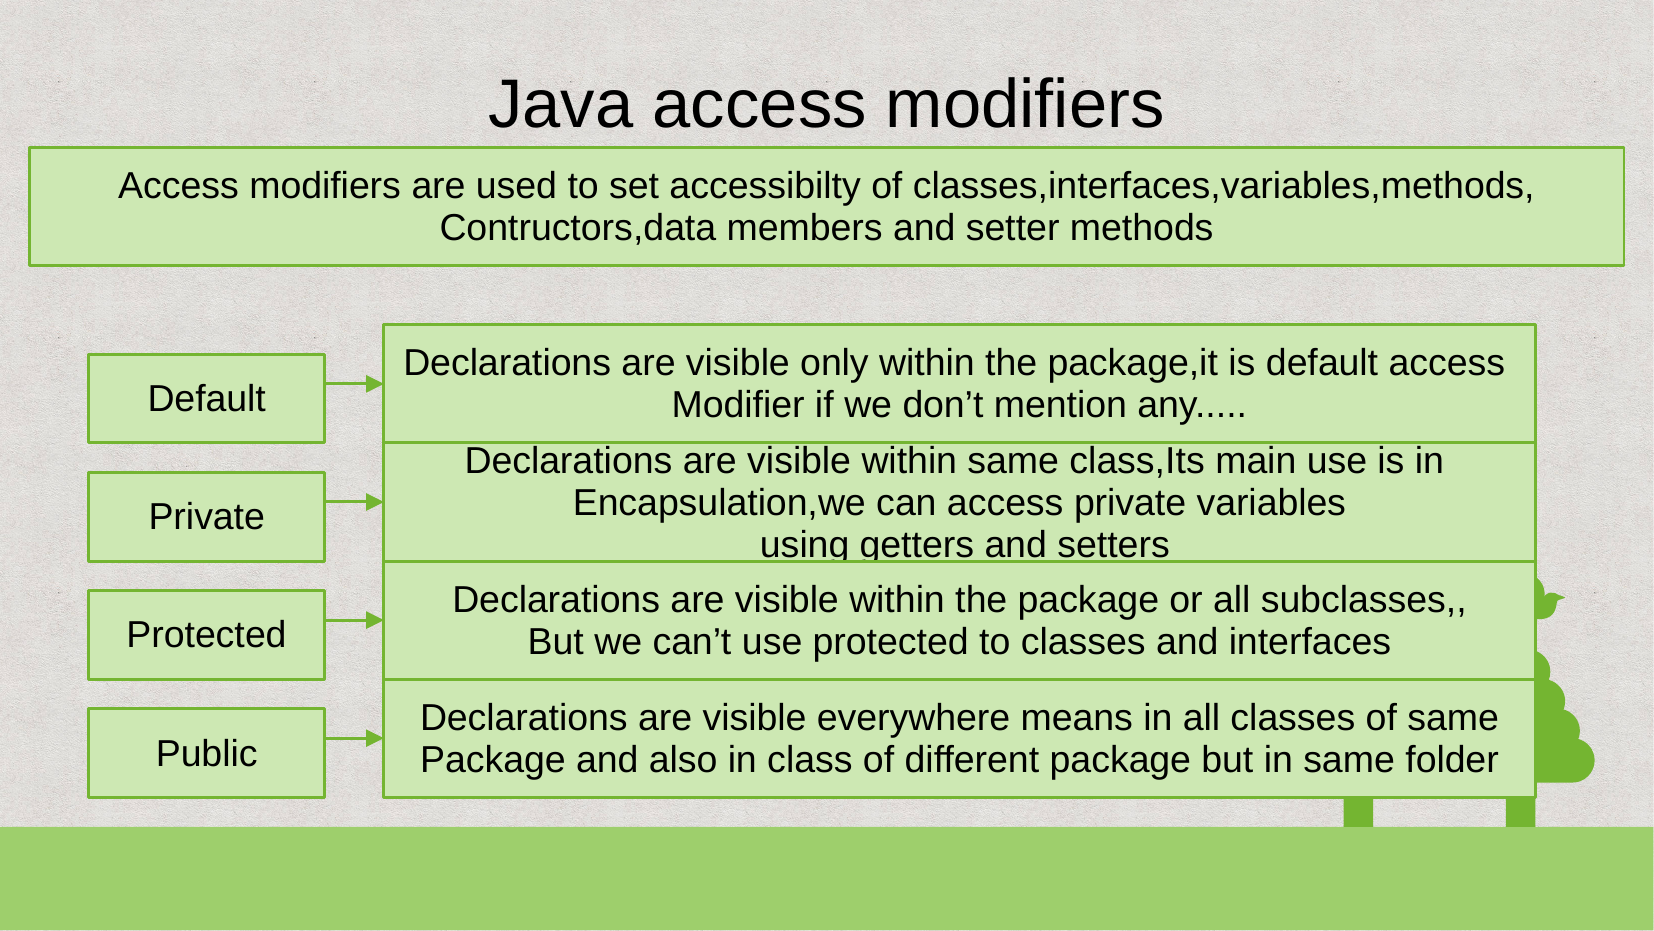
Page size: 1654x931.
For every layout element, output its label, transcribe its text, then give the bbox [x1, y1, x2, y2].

text_box Default [88, 354, 325, 443]
text_box Private [88, 472, 325, 562]
picture [1374, 798, 1505, 826]
text_box Declarations are visible only within the package,it is default access Modifier if we don’t mention any..... [383, 324, 1536, 443]
text_box Protected [88, 590, 325, 680]
title Java access modifiers [88, 29, 1565, 147]
text_box Declarations are visible within same class,Its main use is in Encapsulation,we can access private variables using getters and setters [383, 443, 1536, 561]
text_box Declarations are visible everywhere means in all classes of same Package and also in class of different package but in same folder [383, 680, 1536, 798]
picture [0, 0, 1654, 826]
text_box Declarations are visible within the package or all subclasses,, But we can’t use protected to classes and interfaces [383, 561, 1536, 680]
text_box Public [88, 708, 325, 798]
text_box Access modifiers are used to set accessibilty of classes,interfaces,variables,methods, Contructors,data members and setter methods [29, 147, 1625, 266]
